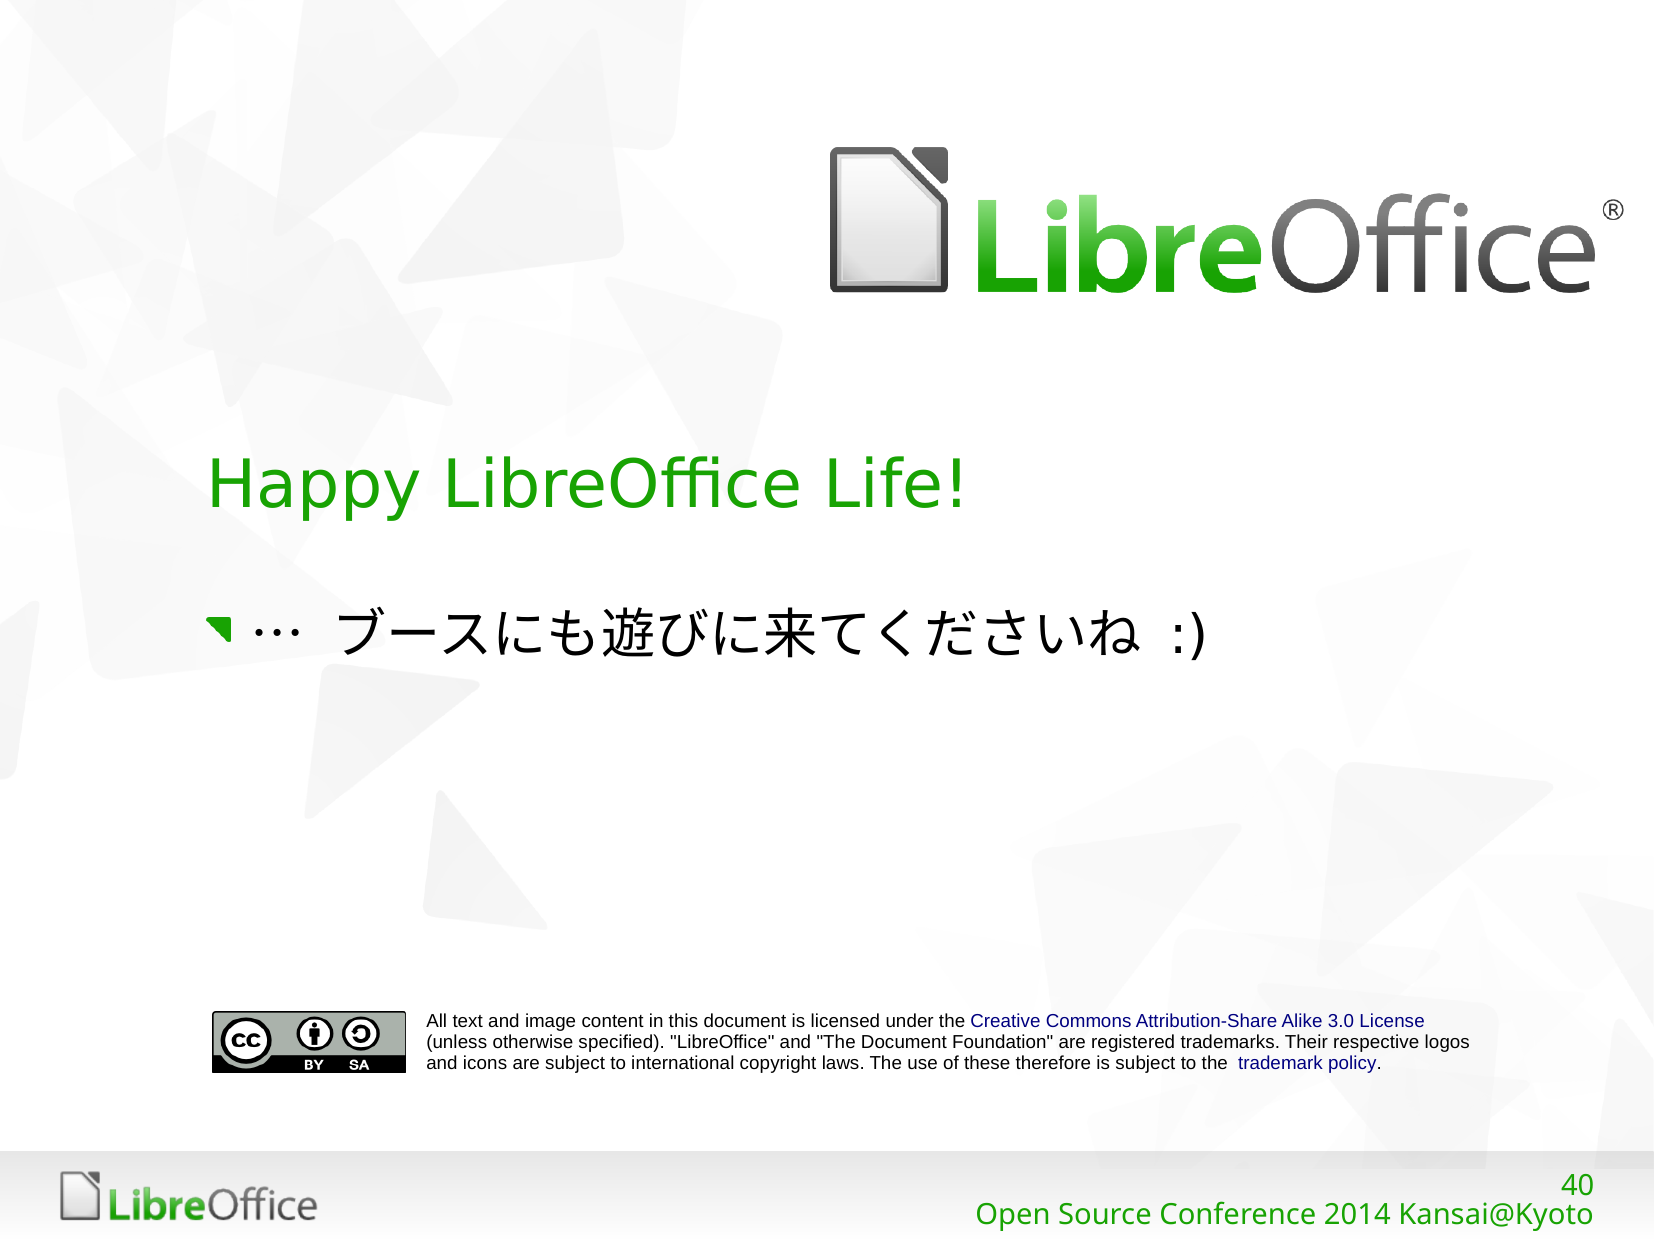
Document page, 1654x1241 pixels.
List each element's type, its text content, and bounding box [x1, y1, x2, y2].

picture [41, 1152, 337, 1240]
picture [0, 0, 1654, 930]
picture [915, 548, 1654, 1169]
picture [212, 1011, 406, 1073]
title Happy LibreOffice Life! [206, 395, 1477, 573]
list … ブースにも遊びに来てくださいね :) [206, 590, 1477, 945]
